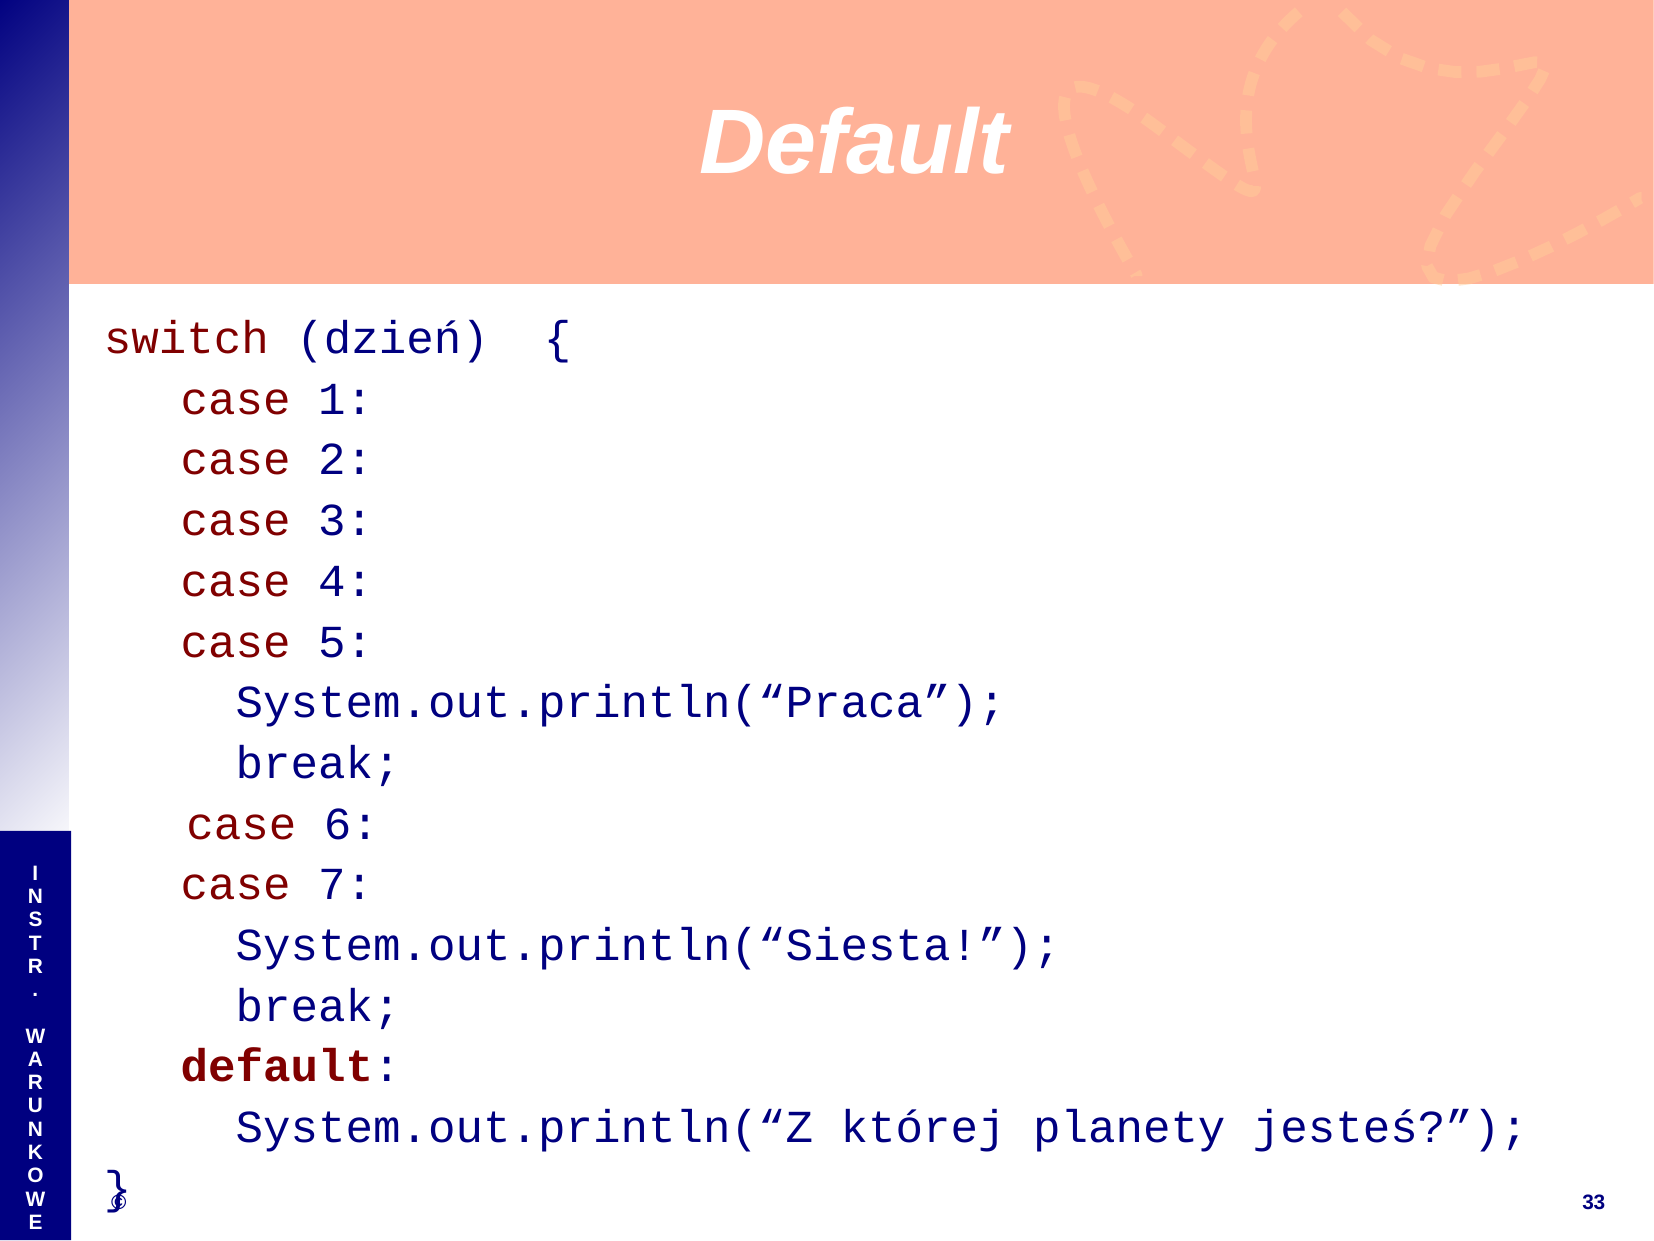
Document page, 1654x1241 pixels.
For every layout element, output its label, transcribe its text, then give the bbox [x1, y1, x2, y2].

text_box I N S T R . W A R U N K O W E [0, 830, 71, 1241]
list switch (dzień) { case 1: case 2: case 3: case 4: case 5: System.out.println(“Praca”); break; case 6: case 7: System.out.println(“Siesta!”); break; default: System.out.println(“Z której planety jesteś?”); } [86, 315, 1623, 1218]
title Default [92, 37, 1617, 246]
